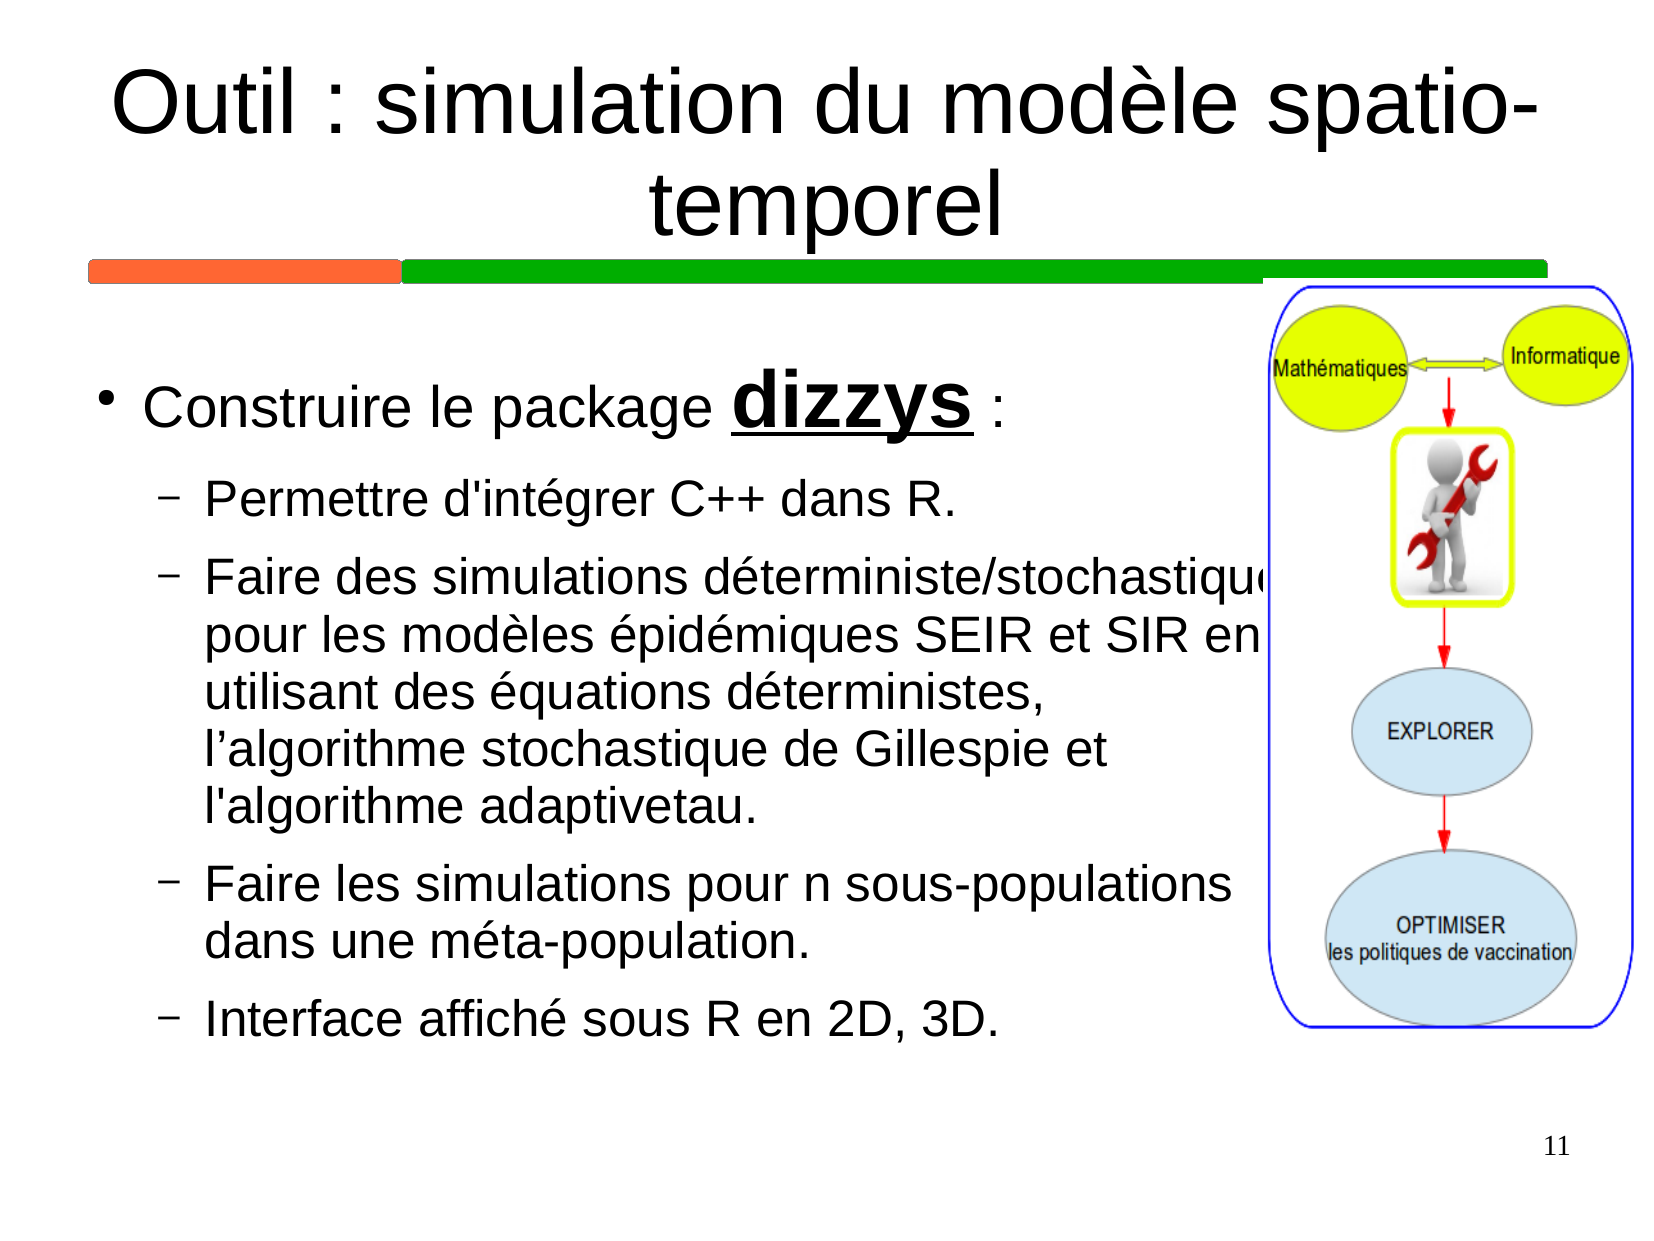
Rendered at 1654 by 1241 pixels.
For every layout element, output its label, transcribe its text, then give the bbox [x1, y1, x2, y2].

title Outil : simulation du modèle spatio-temporel [82, 49, 1571, 257]
text_box [88, 259, 1548, 284]
picture [1263, 278, 1639, 1040]
list Construire le package dizzys : Permettre d'intégrer C++ dans R. Faire des simulations déterministe/stochastique pour les modèles épidémiques SEIR et SIR en utilisant des équations déterministes, l’algorithme stochastique de Gillespie et l'algorithme adaptivetau. Faire les simulations pour n sous-populations dans une méta-population. Interface affiché sous R en 2D, 3D. [80, 354, 1288, 1074]
